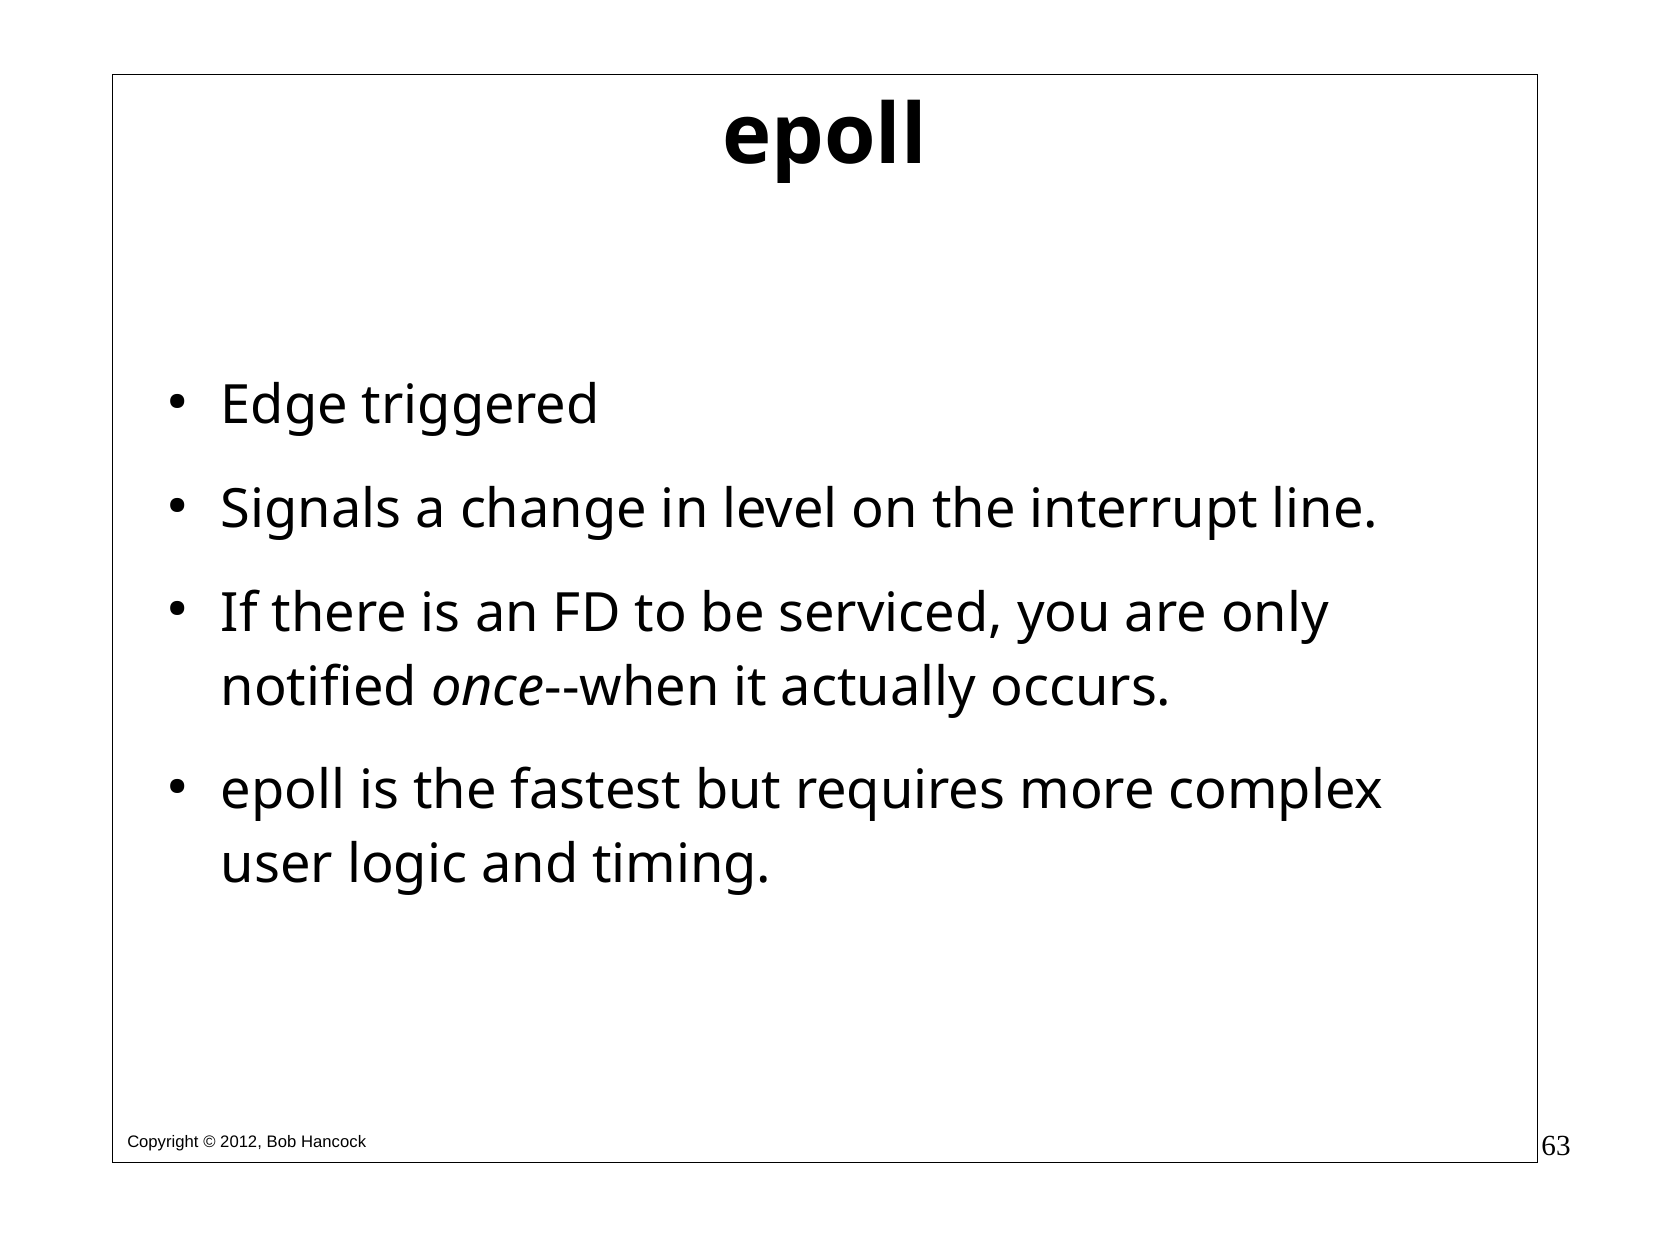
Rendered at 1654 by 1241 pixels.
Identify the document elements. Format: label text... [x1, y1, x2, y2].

title epoll [112, 75, 1538, 188]
list Edge triggered Signals a change in level on the interrupt line. If there is an FD to be serviced, you are only notified once--when it actually occurs. epoll is the fastest but requires more complex user logic and timing. [150, 262, 1501, 1126]
text_box Copyright © 2012, Bob Hancock [112, 1125, 382, 1159]
